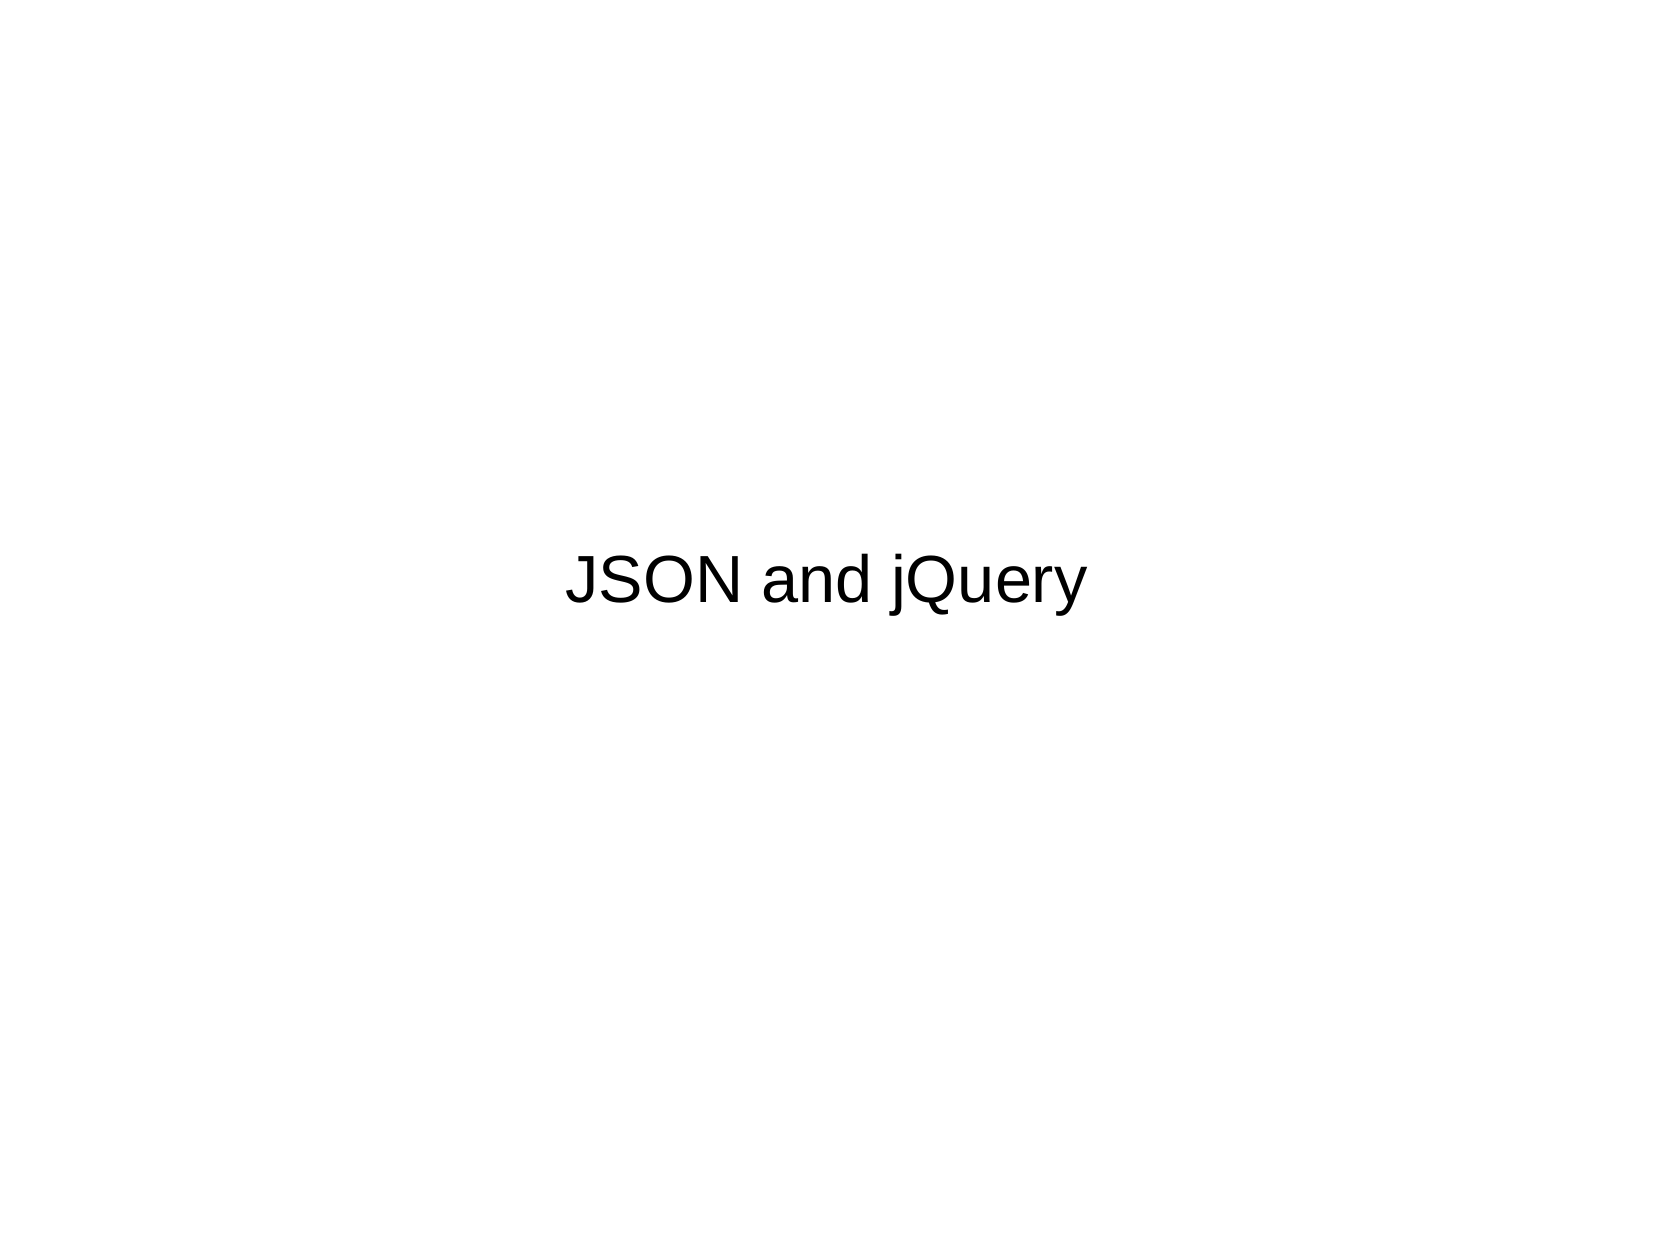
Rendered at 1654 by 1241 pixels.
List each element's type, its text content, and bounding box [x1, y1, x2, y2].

subtitle JSON and jQuery [82, 49, 1571, 1109]
